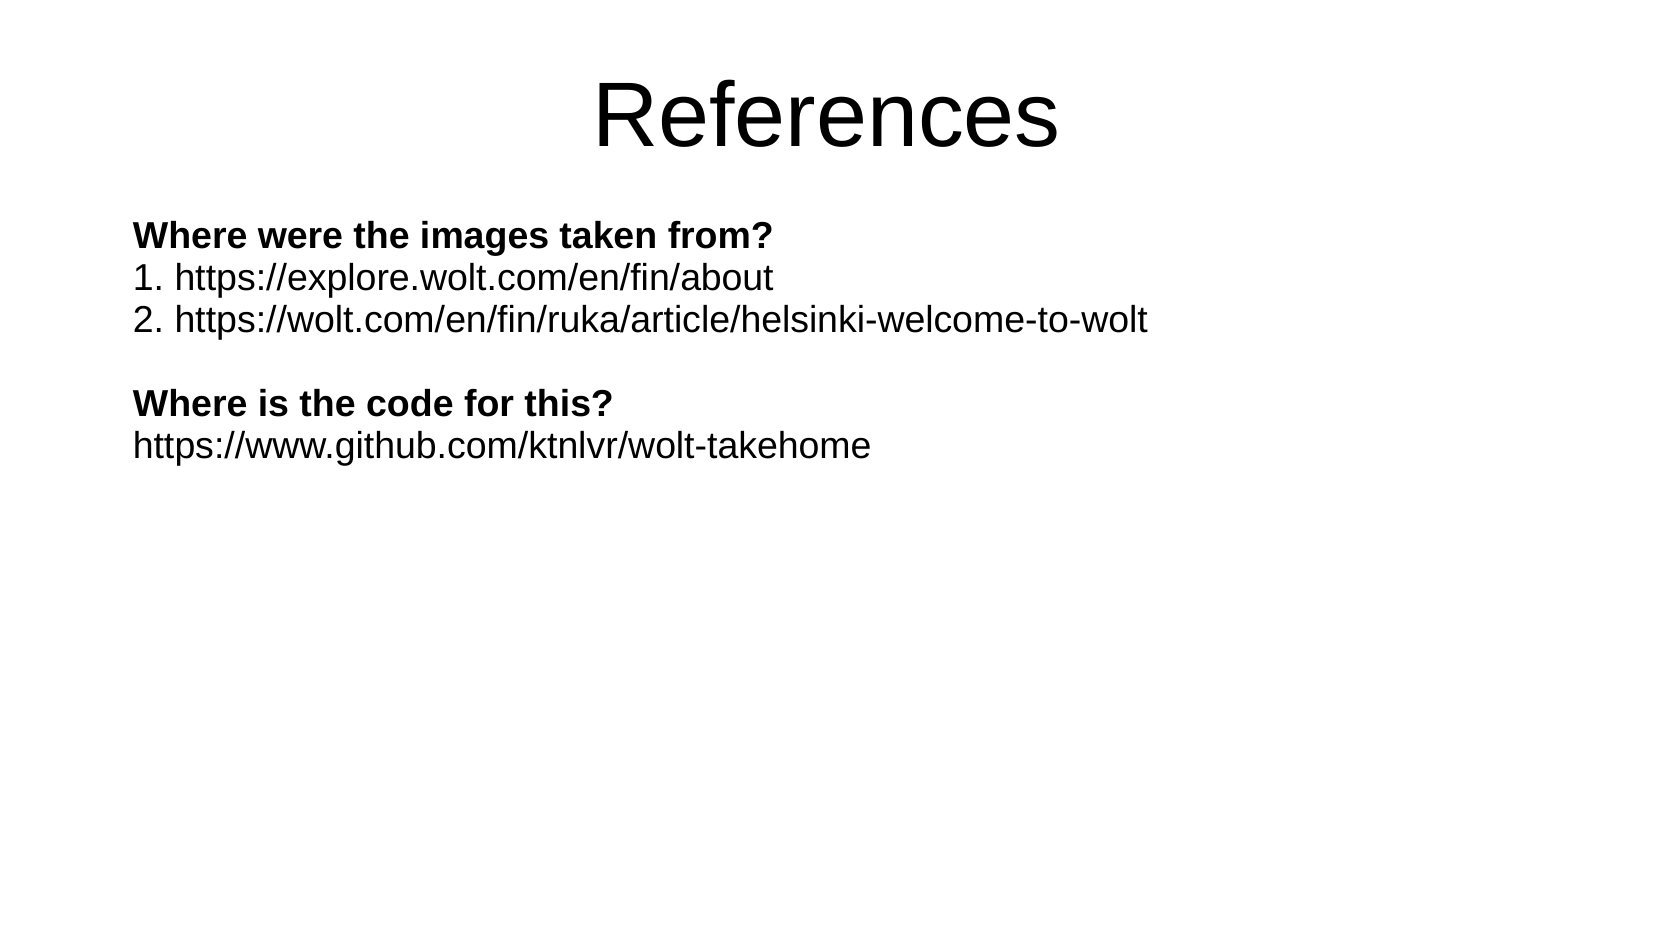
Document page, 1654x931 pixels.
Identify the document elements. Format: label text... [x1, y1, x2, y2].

text_box Where were the images taken from? 1. https://explore.wolt.com/en/fin/about 2. https://wolt.com/en/fin/ruka/article/helsinki-welcome-to-wolt Where is the code for this? https://www.github.com/ktnlvr/wolt-takehome [118, 206, 1506, 886]
title References [82, 37, 1571, 193]
